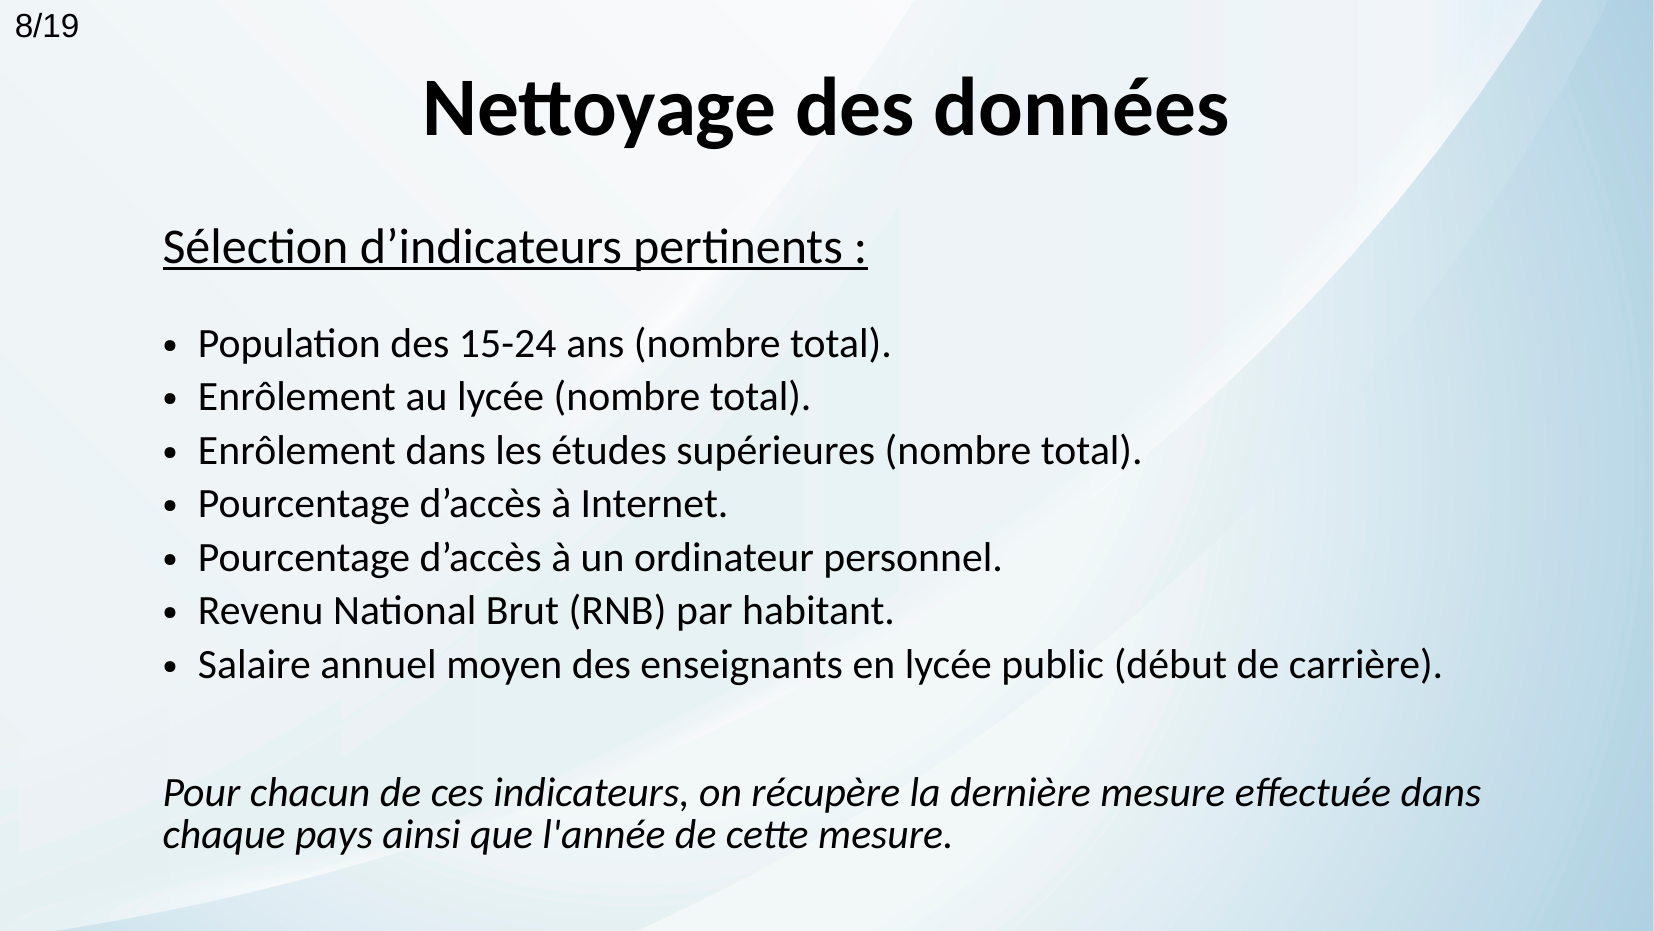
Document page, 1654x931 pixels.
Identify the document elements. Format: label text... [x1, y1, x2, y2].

title Nettoyage des données [82, 37, 1571, 193]
text_box Pour chacun de ces indicateurs, on récupère la dernière mesure effectuée dans chaque pays ainsi que l'année de cette mesure. [147, 767, 1536, 867]
picture [0, 0, 1654, 931]
text_box Sélection d’indicateurs pertinents : Population des 15-24 ans (nombre total). Enrôlement au lycée (nombre total). Enrôlement dans les études supérieures (nombre total). Pourcentage d’accès à Internet. Pourcentage d’accès à un ordinateur personnel. Revenu National Brut (RNB) par habitant. Salaire annuel moyen des enseignants en lycée public (début de carrière). [147, 218, 1536, 697]
text_box 8/19 [0, 0, 119, 60]
